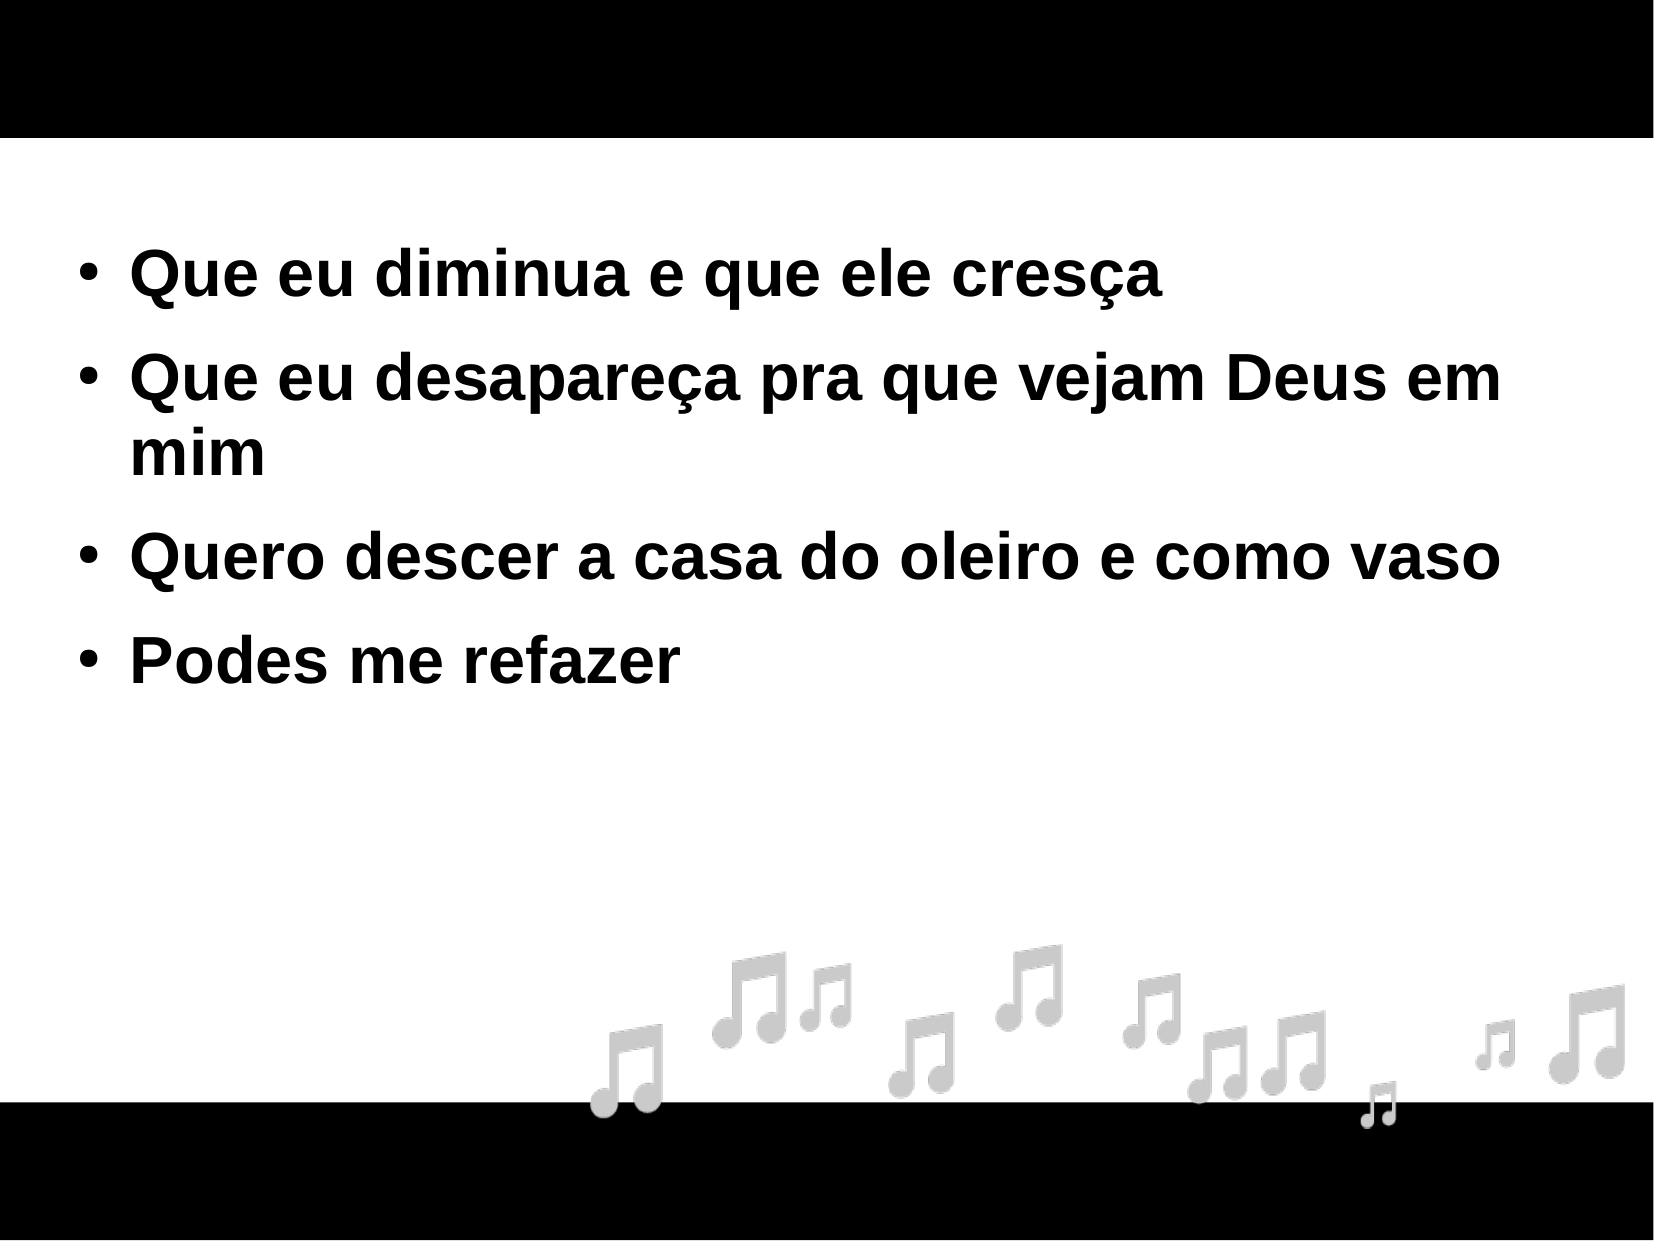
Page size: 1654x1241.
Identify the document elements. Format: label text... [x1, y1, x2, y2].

list Que eu diminua e que ele cresça Que eu desapareça pra que vejam Deus em mim Quero descer a casa do oleiro e como vaso Podes me refazer [59, 236, 1595, 1024]
